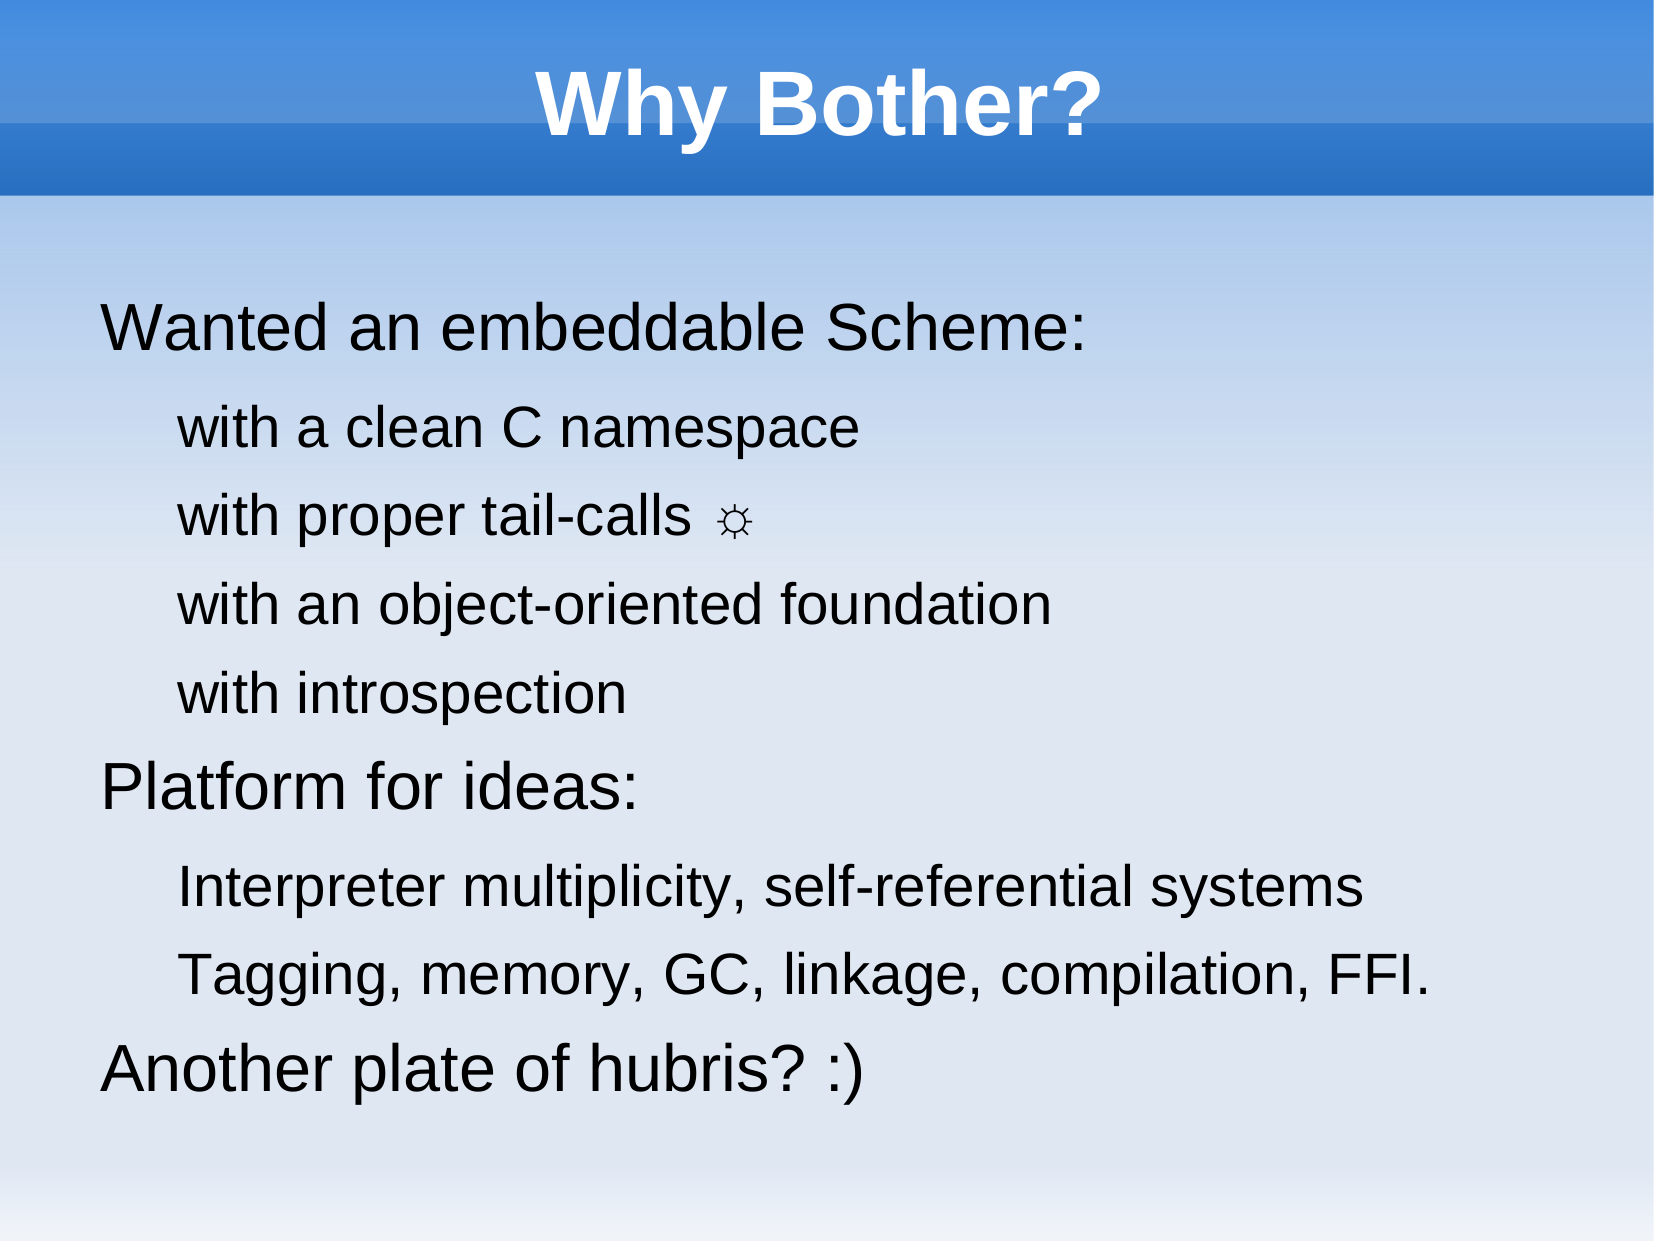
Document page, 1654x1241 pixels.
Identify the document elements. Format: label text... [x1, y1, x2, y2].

list Wanted an embeddable Scheme: with a clean C namespace with proper tail-calls ☼ with an object-oriented foundation with introspection Platform for ideas: Interpreter multiplicity, self-referential systems Tagging, memory, GC, linkage, compilation, FFI. Another plate of hubris? :) [82, 290, 1571, 1106]
picture [0, 0, 1654, 1241]
title Why Bother? [76, 7, 1565, 200]
